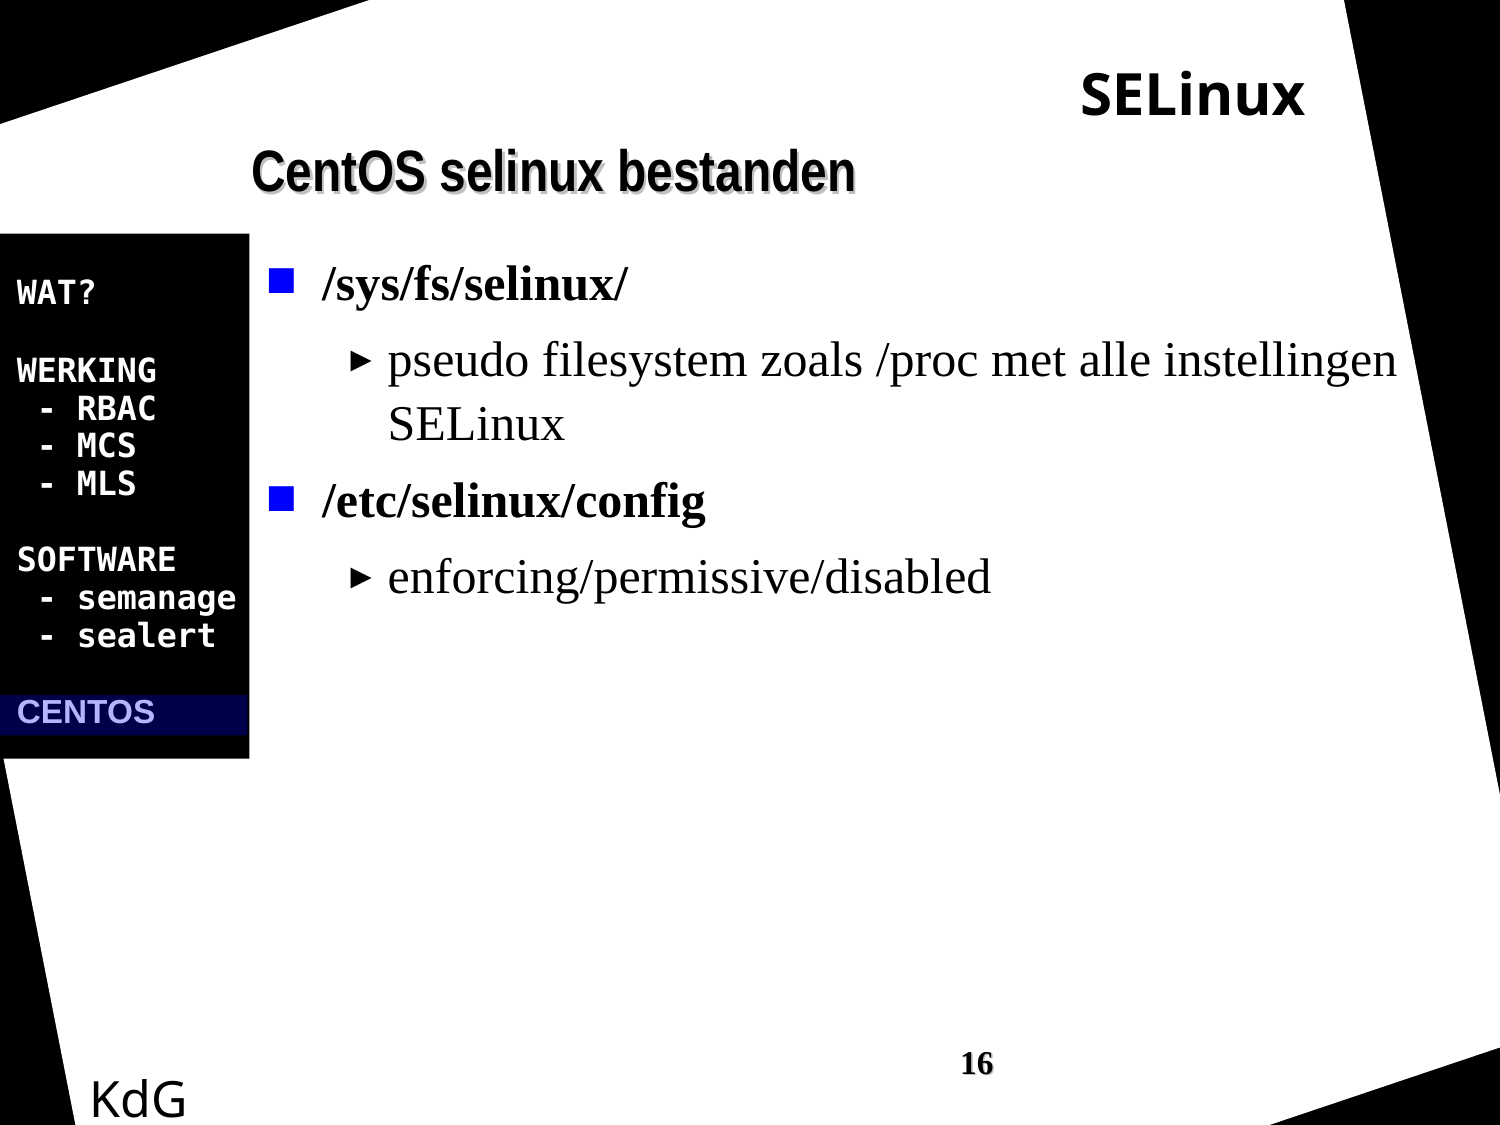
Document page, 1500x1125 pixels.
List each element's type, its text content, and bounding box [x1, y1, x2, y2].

list /sys/fs/selinux/ pseudo filesystem zoals /proc met alle instellingen SELinux /etc/selinux/config enforcing/permissive/disabled [268, 246, 1468, 900]
text_box [0, 695, 248, 736]
title CentOS selinux bestanden [251, 41, 1397, 283]
